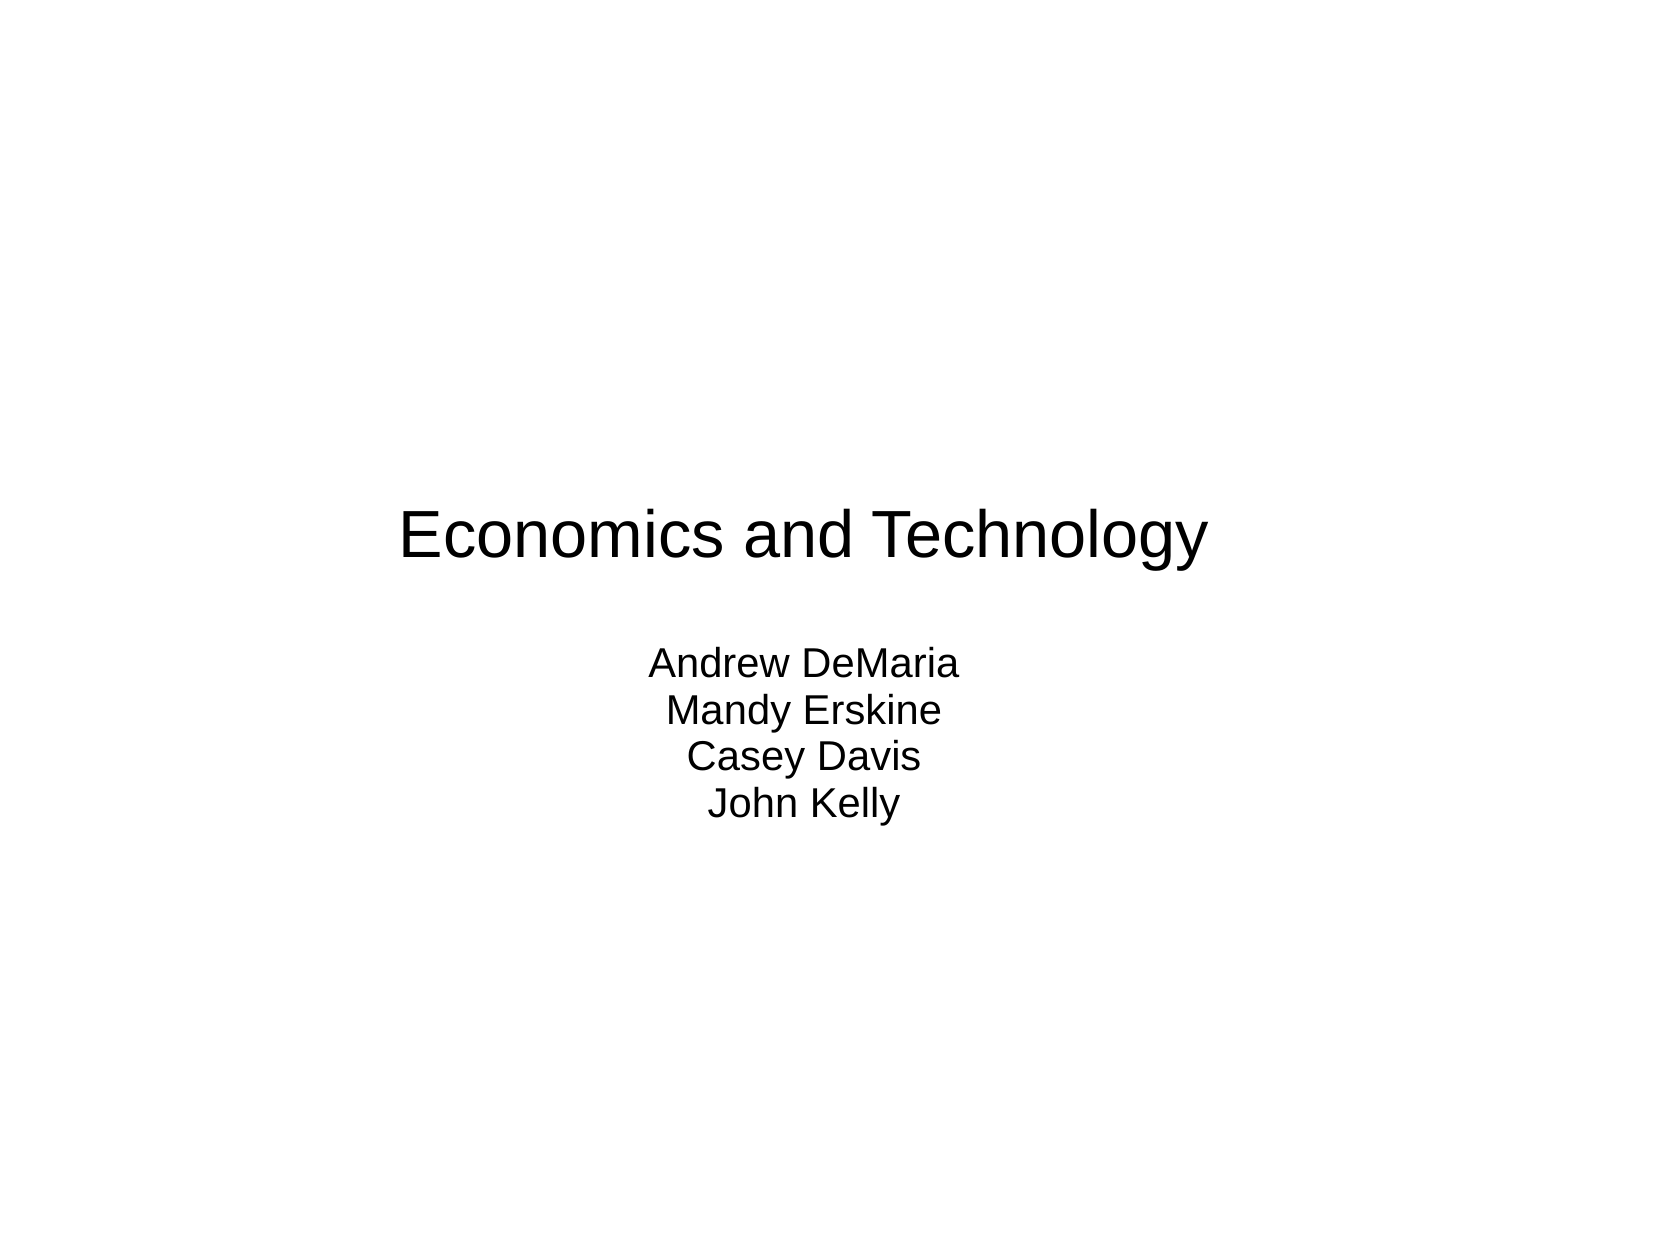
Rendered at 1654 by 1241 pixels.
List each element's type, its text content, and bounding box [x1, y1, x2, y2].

subtitle Economics and Technology [60, 452, 1549, 555]
text_box Andrew DeMaria Mandy Erskine Casey Davis John Kelly [60, 555, 1549, 911]
